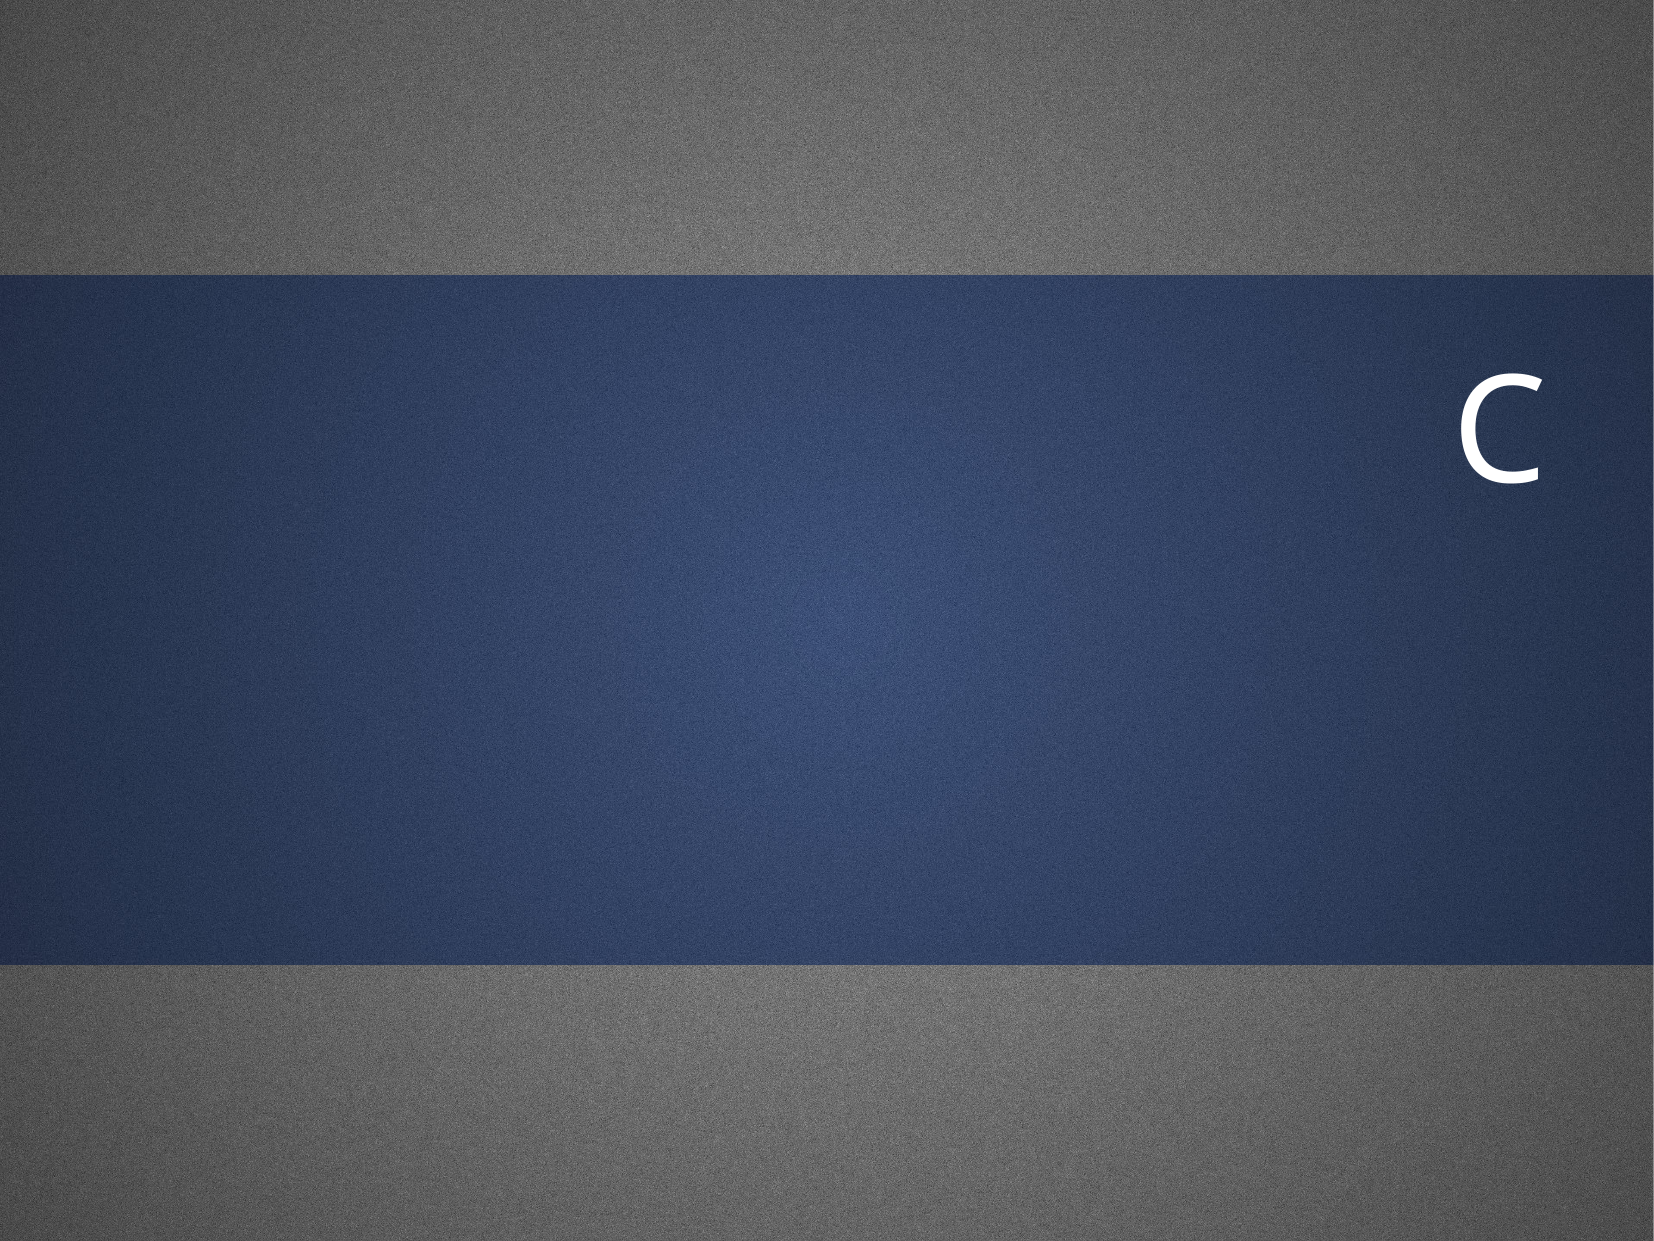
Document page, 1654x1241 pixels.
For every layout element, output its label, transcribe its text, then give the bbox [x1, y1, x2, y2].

text_box C [447, 315, 1562, 654]
picture [0, 0, 1654, 1241]
